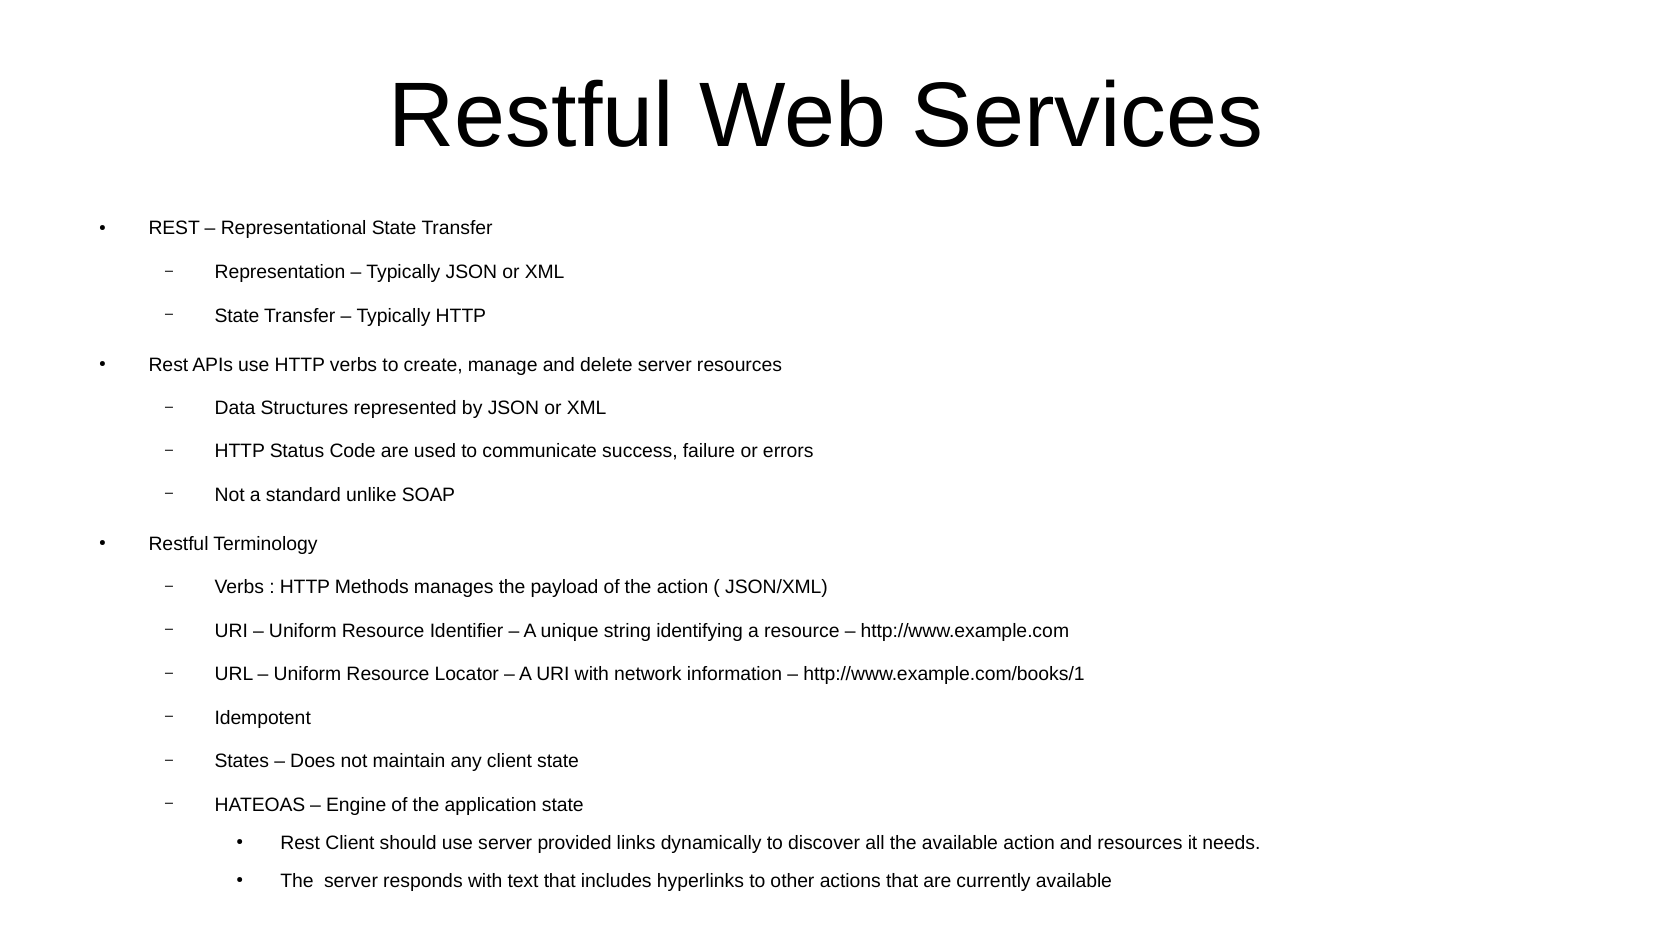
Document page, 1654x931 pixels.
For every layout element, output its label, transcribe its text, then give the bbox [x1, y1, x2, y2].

title Restful Web Services [82, 37, 1571, 193]
list REST – Representational State Transfer Representation – Typically JSON or XML State Transfer – Typically HTTP Rest APIs use HTTP verbs to create, manage and delete server resources Data Structures represented by JSON or XML HTTP Status Code are used to communicate success, failure or errors Not a standard unlike SOAP Restful Terminology Verbs : HTTP Methods manages the payload of the action ( JSON/XML) URI – Uniform Resource Identifier – A unique string identifying a resource – http://www.example.com URL – Uniform Resource Locator – A URI with network information – http://www.example.com/books/1 Idempotent States – Does not maintain any client state HATEOAS – Engine of the application state Rest Client should use server provided links dynamically to discover all the available action and resources it needs. The server responds with text that includes hyperlinks to other actions that are currently available [82, 217, 1613, 901]
